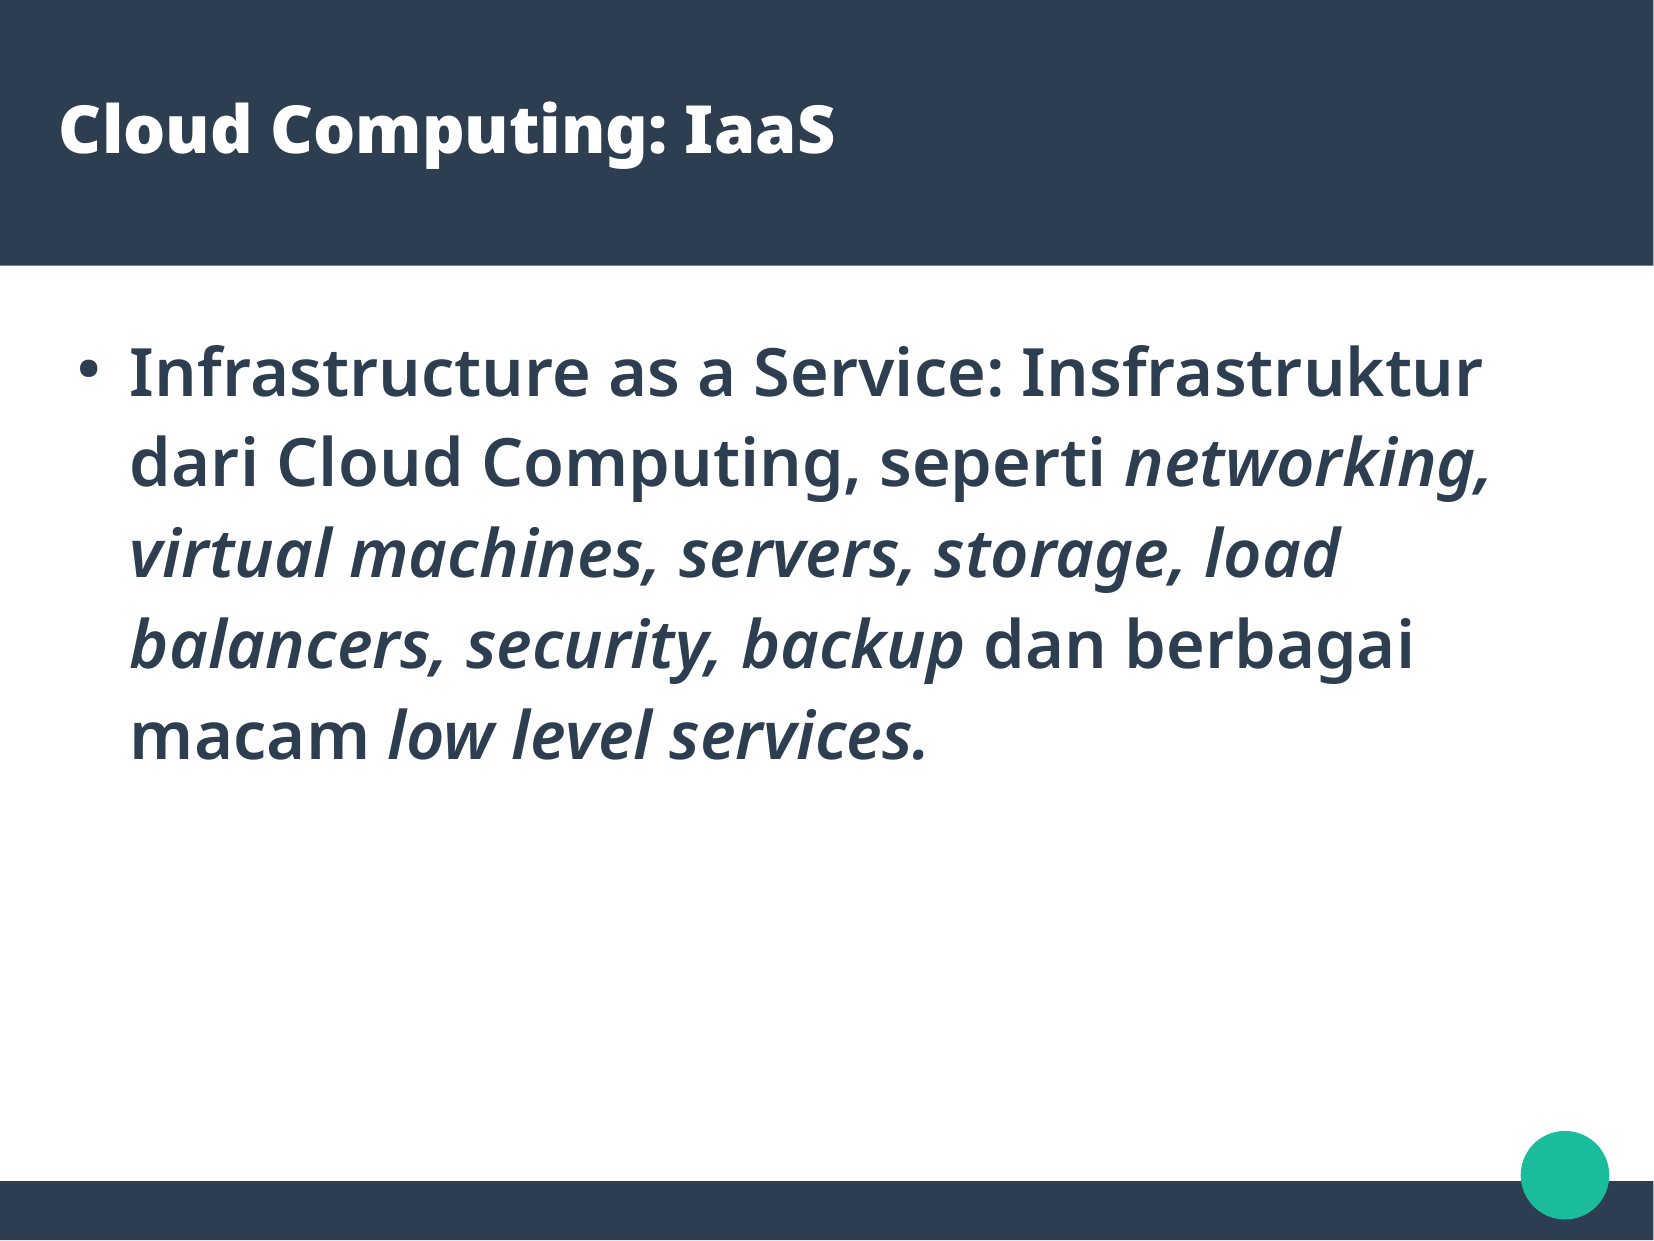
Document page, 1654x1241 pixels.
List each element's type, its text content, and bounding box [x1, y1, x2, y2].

title Cloud Computing: IaaS [59, 49, 1595, 207]
list Infrastructure as a Service: Insfrastruktur dari Cloud Computing, seperti networking, virtual machines, servers, storage, load balancers, security, backup dan berbagai macam low level services. [59, 324, 1595, 1152]
